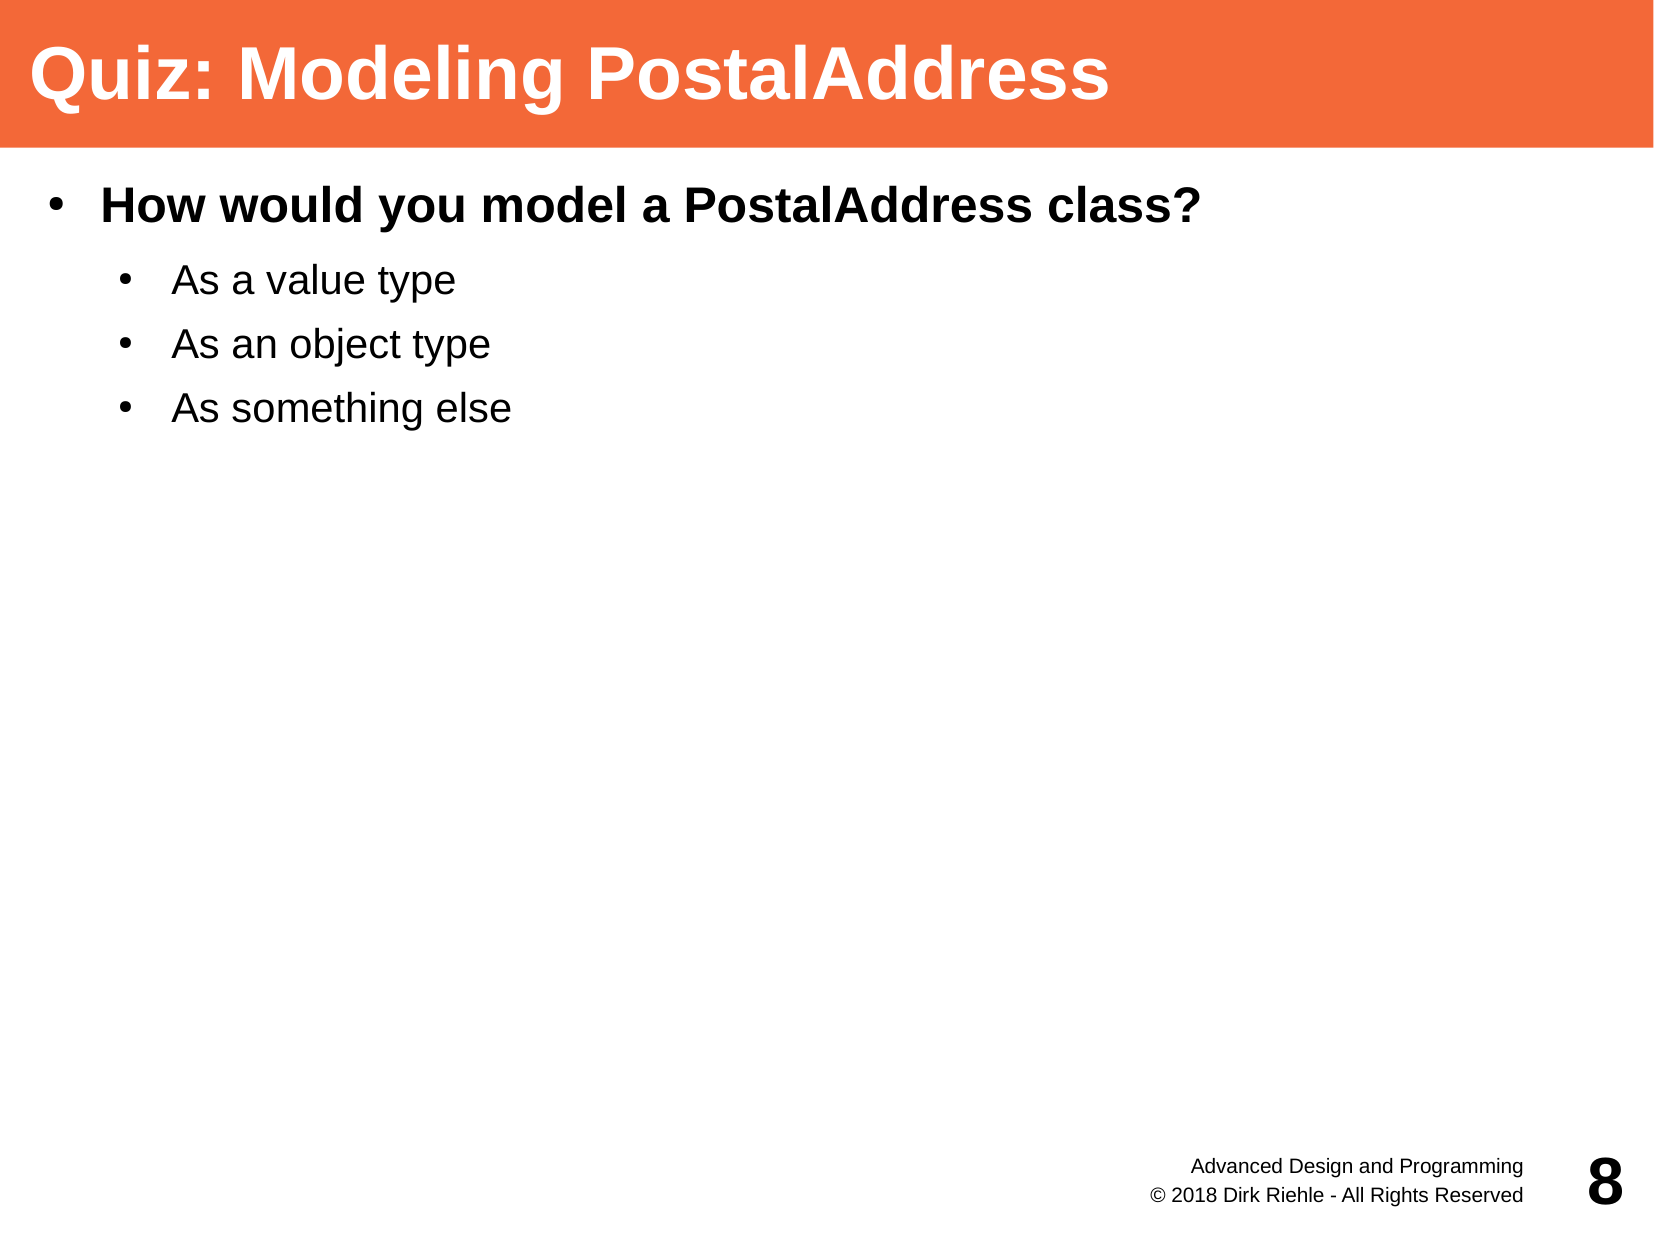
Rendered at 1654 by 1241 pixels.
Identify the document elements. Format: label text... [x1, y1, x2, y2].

list How would you model a PostalAddress class? As a value type As an object type As something else [29, 177, 1625, 1063]
title Quiz: Modeling PostalAddress [0, 0, 1654, 148]
